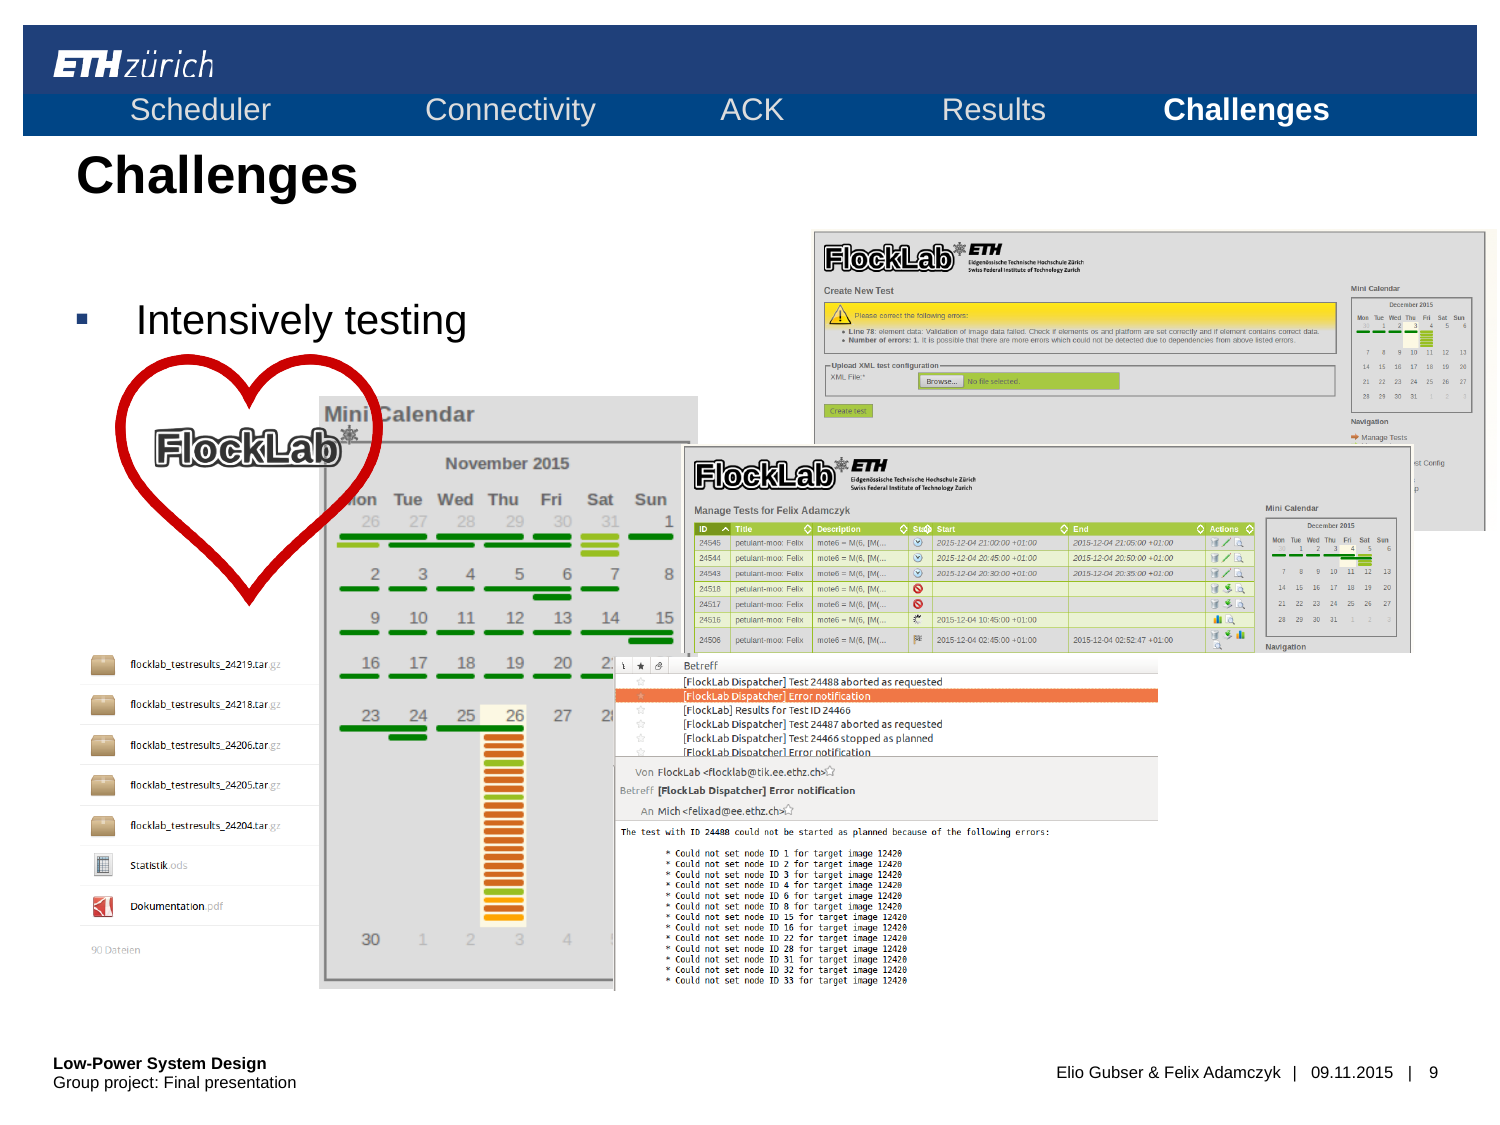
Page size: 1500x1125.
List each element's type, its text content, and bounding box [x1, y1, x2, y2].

list Intensively testing [53, 296, 811, 981]
title Challenges [53, 137, 1447, 296]
text_box Scheduler Connectivity ACK Results Challenges [41, 84, 1447, 136]
picture [115, 229, 1497, 991]
list Intensively testing [698, 532, 1447, 981]
